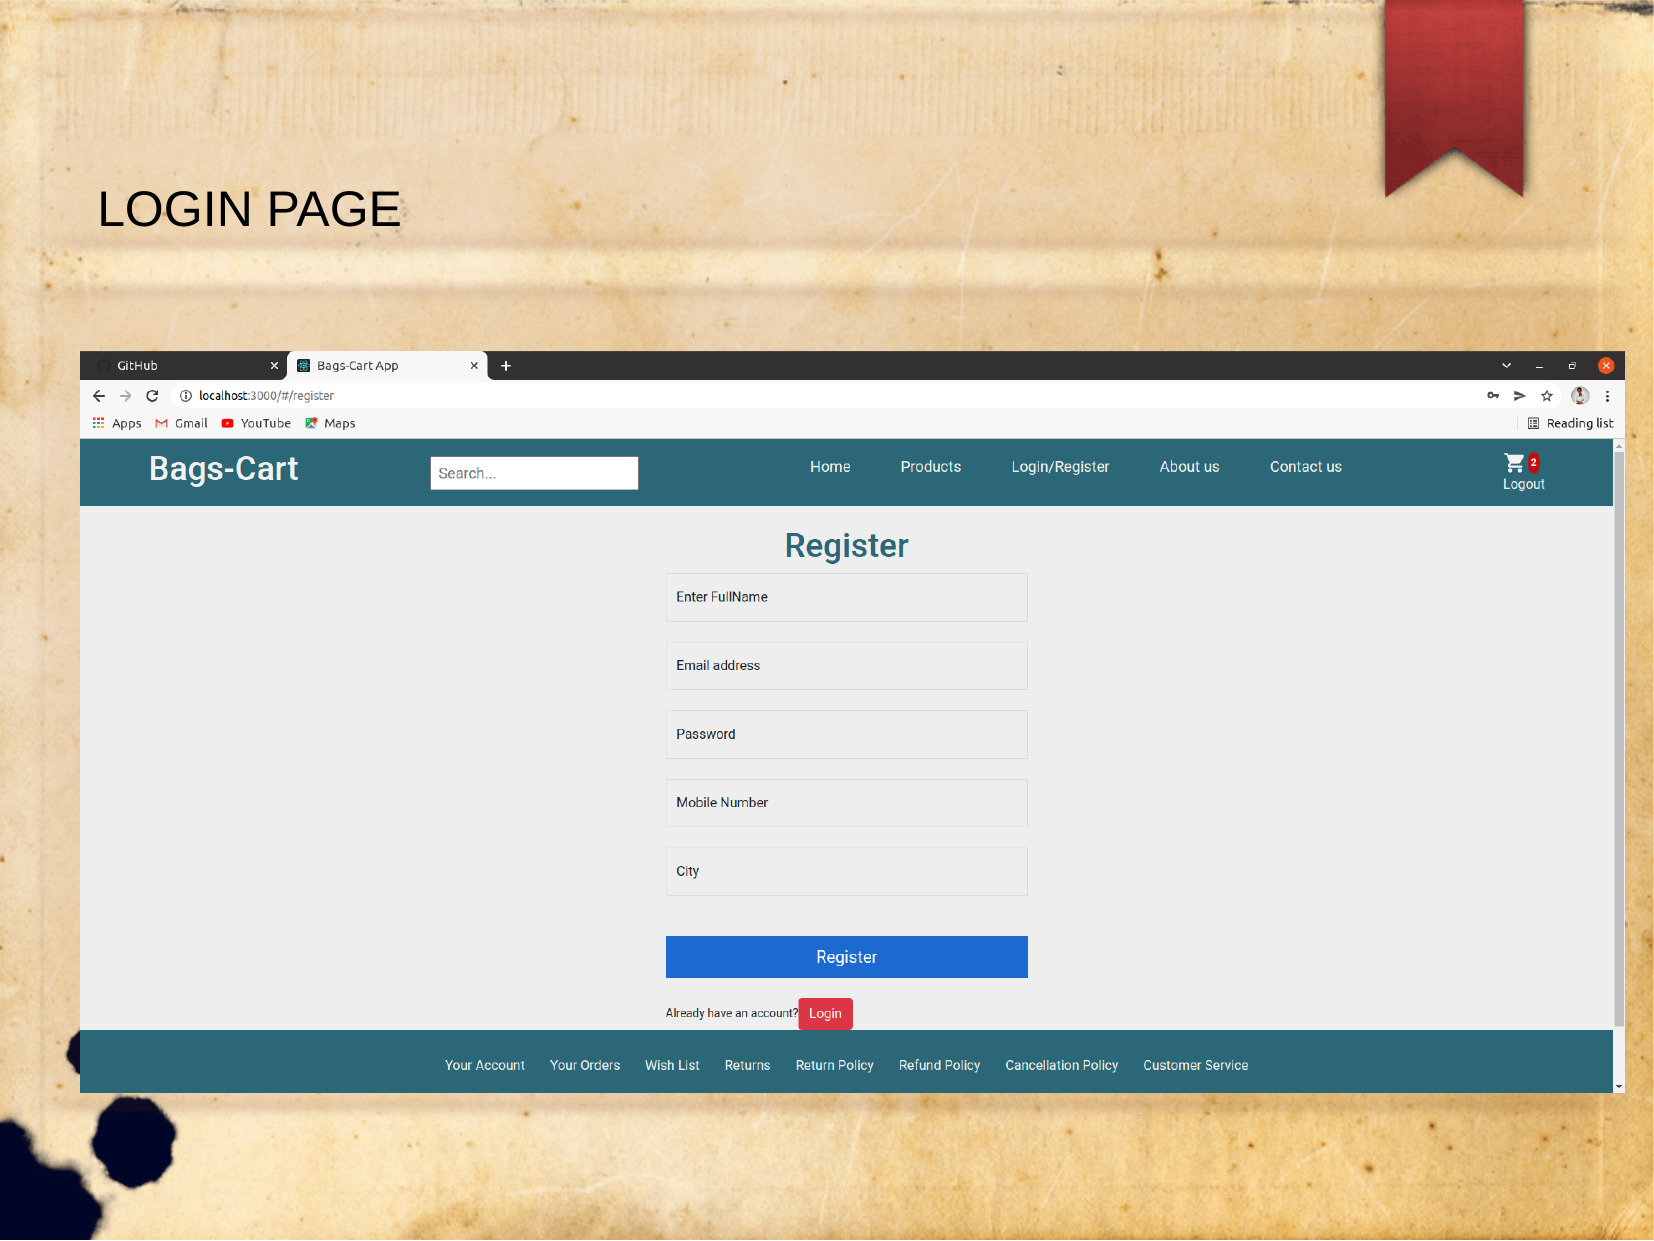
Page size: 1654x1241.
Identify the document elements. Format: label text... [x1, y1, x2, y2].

picture [0, 0, 1654, 1240]
text_box LOGIN PAGE [82, 49, 1347, 251]
